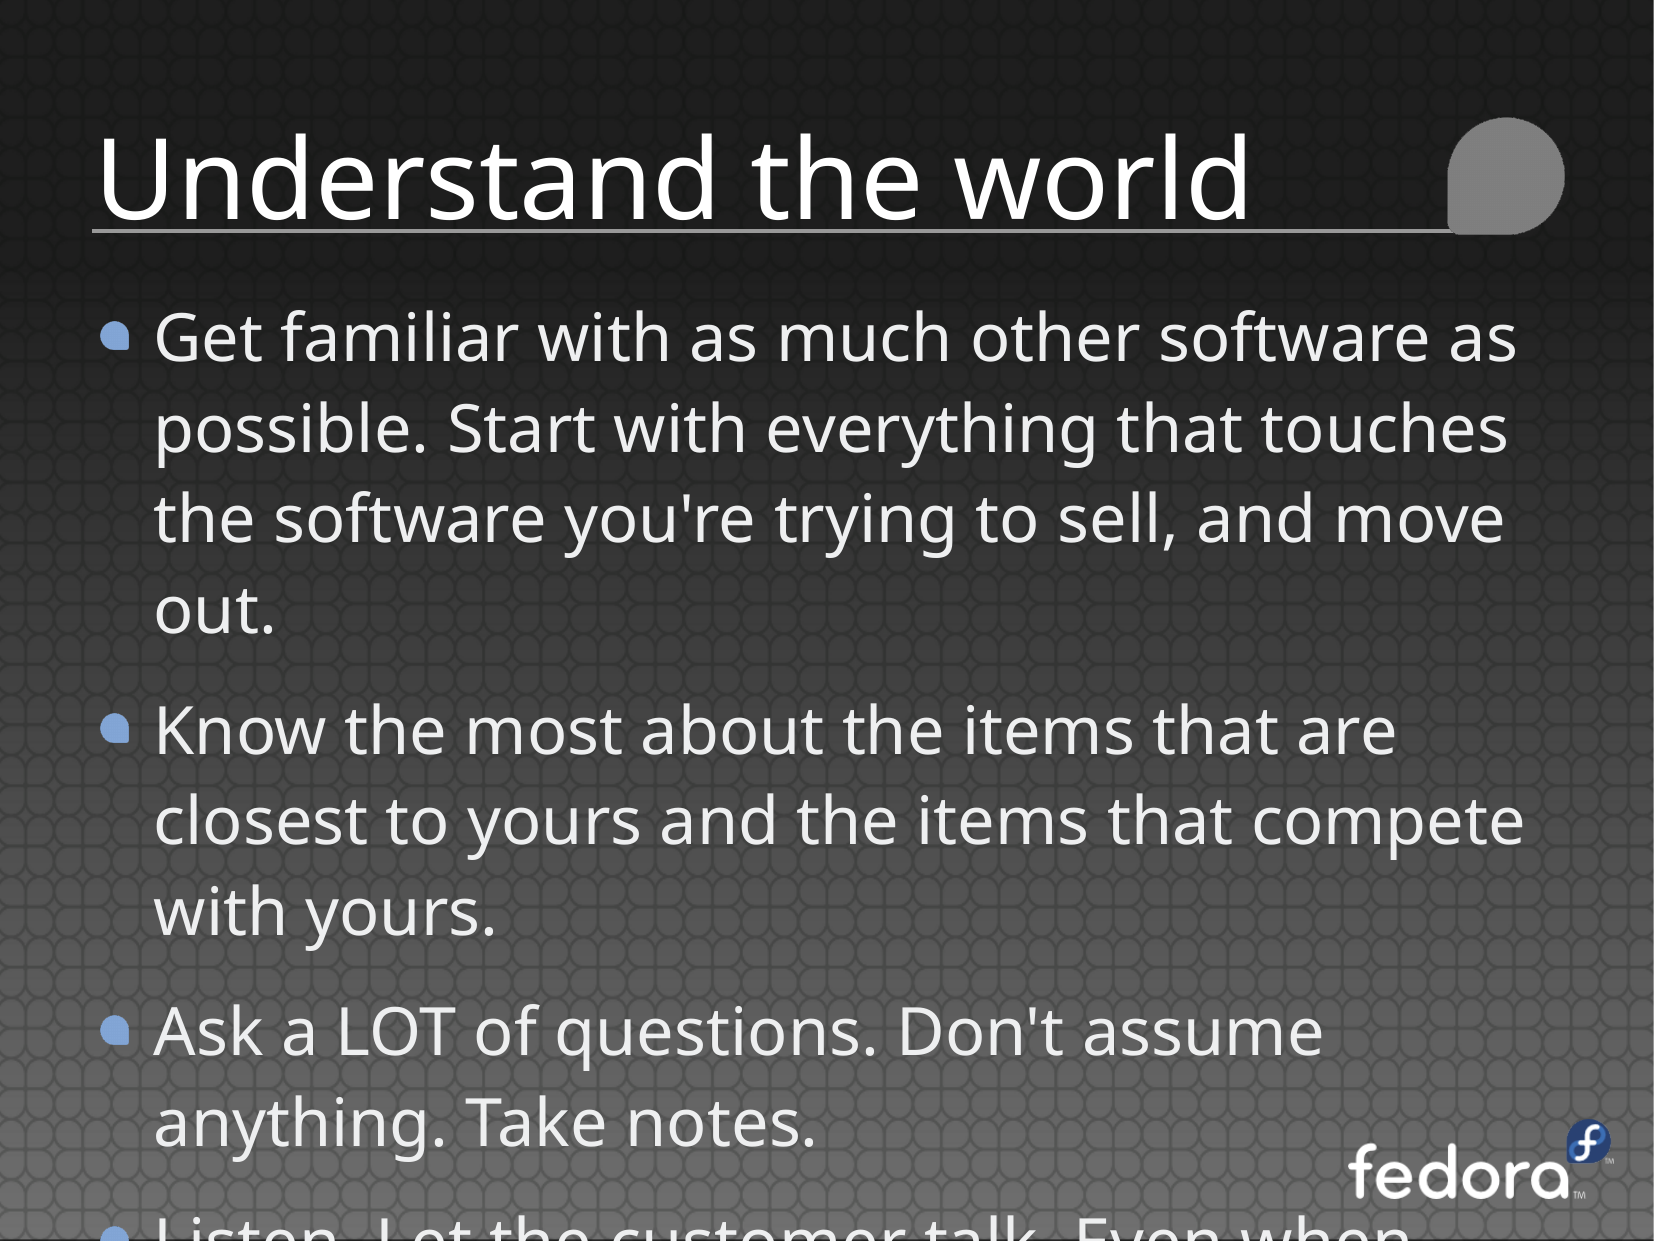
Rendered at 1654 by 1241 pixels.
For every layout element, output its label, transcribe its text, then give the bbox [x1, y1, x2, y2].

picture [272, 1234, 288, 1241]
picture [1155, 1234, 1171, 1241]
picture [0, 0, 1654, 1241]
picture [749, 1235, 767, 1241]
picture [791, 1235, 807, 1241]
picture [852, 1234, 868, 1241]
picture [565, 1234, 581, 1241]
picture [1194, 1235, 1212, 1241]
picture [421, 1234, 437, 1241]
picture [814, 1235, 830, 1241]
picture [1305, 1235, 1323, 1241]
picture [525, 1235, 543, 1241]
picture [1384, 1235, 1402, 1241]
picture [311, 1235, 329, 1241]
list Get familiar with as much other software as possible. Start with everything that touches the software you're trying to sell, and move out. Know the most about the items that are closest to yours and the items that compete with yours. Ask a LOT of questions. Don't assume anything. Take notes. Listen. Let the customer talk. Even when they're wrong. Listen more than you speak. [82, 290, 1571, 1157]
title Understand the world [94, 100, 1426, 251]
picture [1345, 1234, 1361, 1241]
